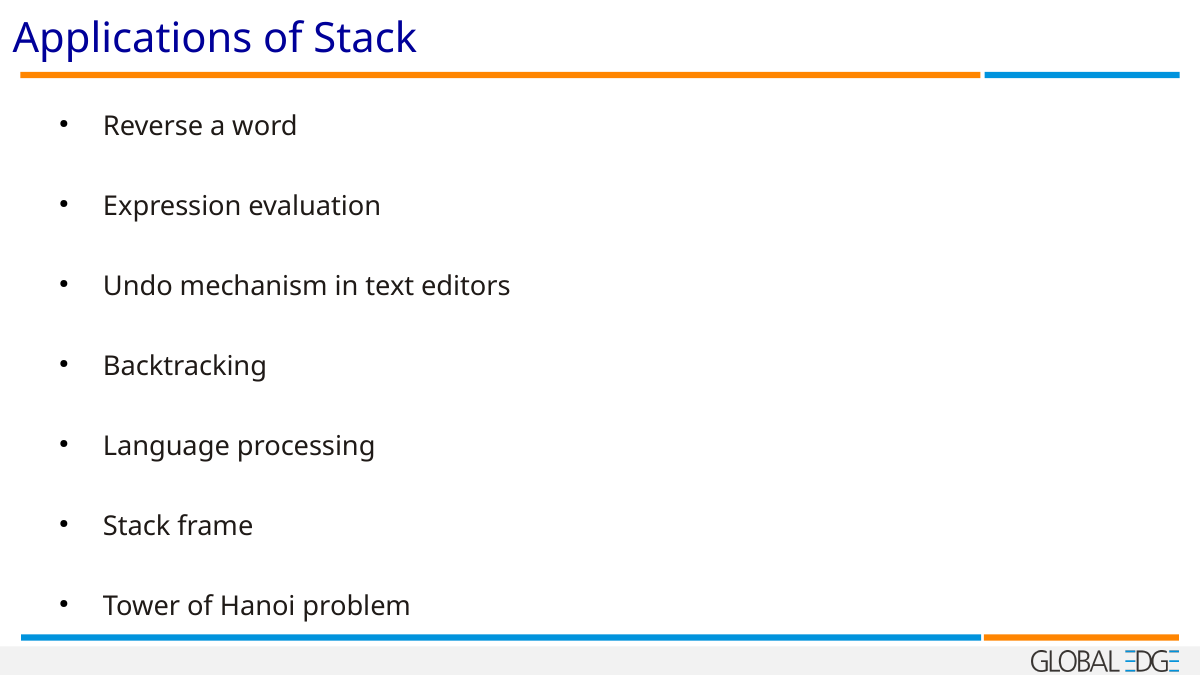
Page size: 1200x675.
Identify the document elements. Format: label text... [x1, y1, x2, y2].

list Reverse a word Expression evaluation Undo mechanism in text editors Backtracking Language processing Stack frame Tower of Hanoi problem [20, 87, 1179, 628]
picture [1031, 650, 1179, 672]
title Applications of Stack [12, 9, 1088, 63]
